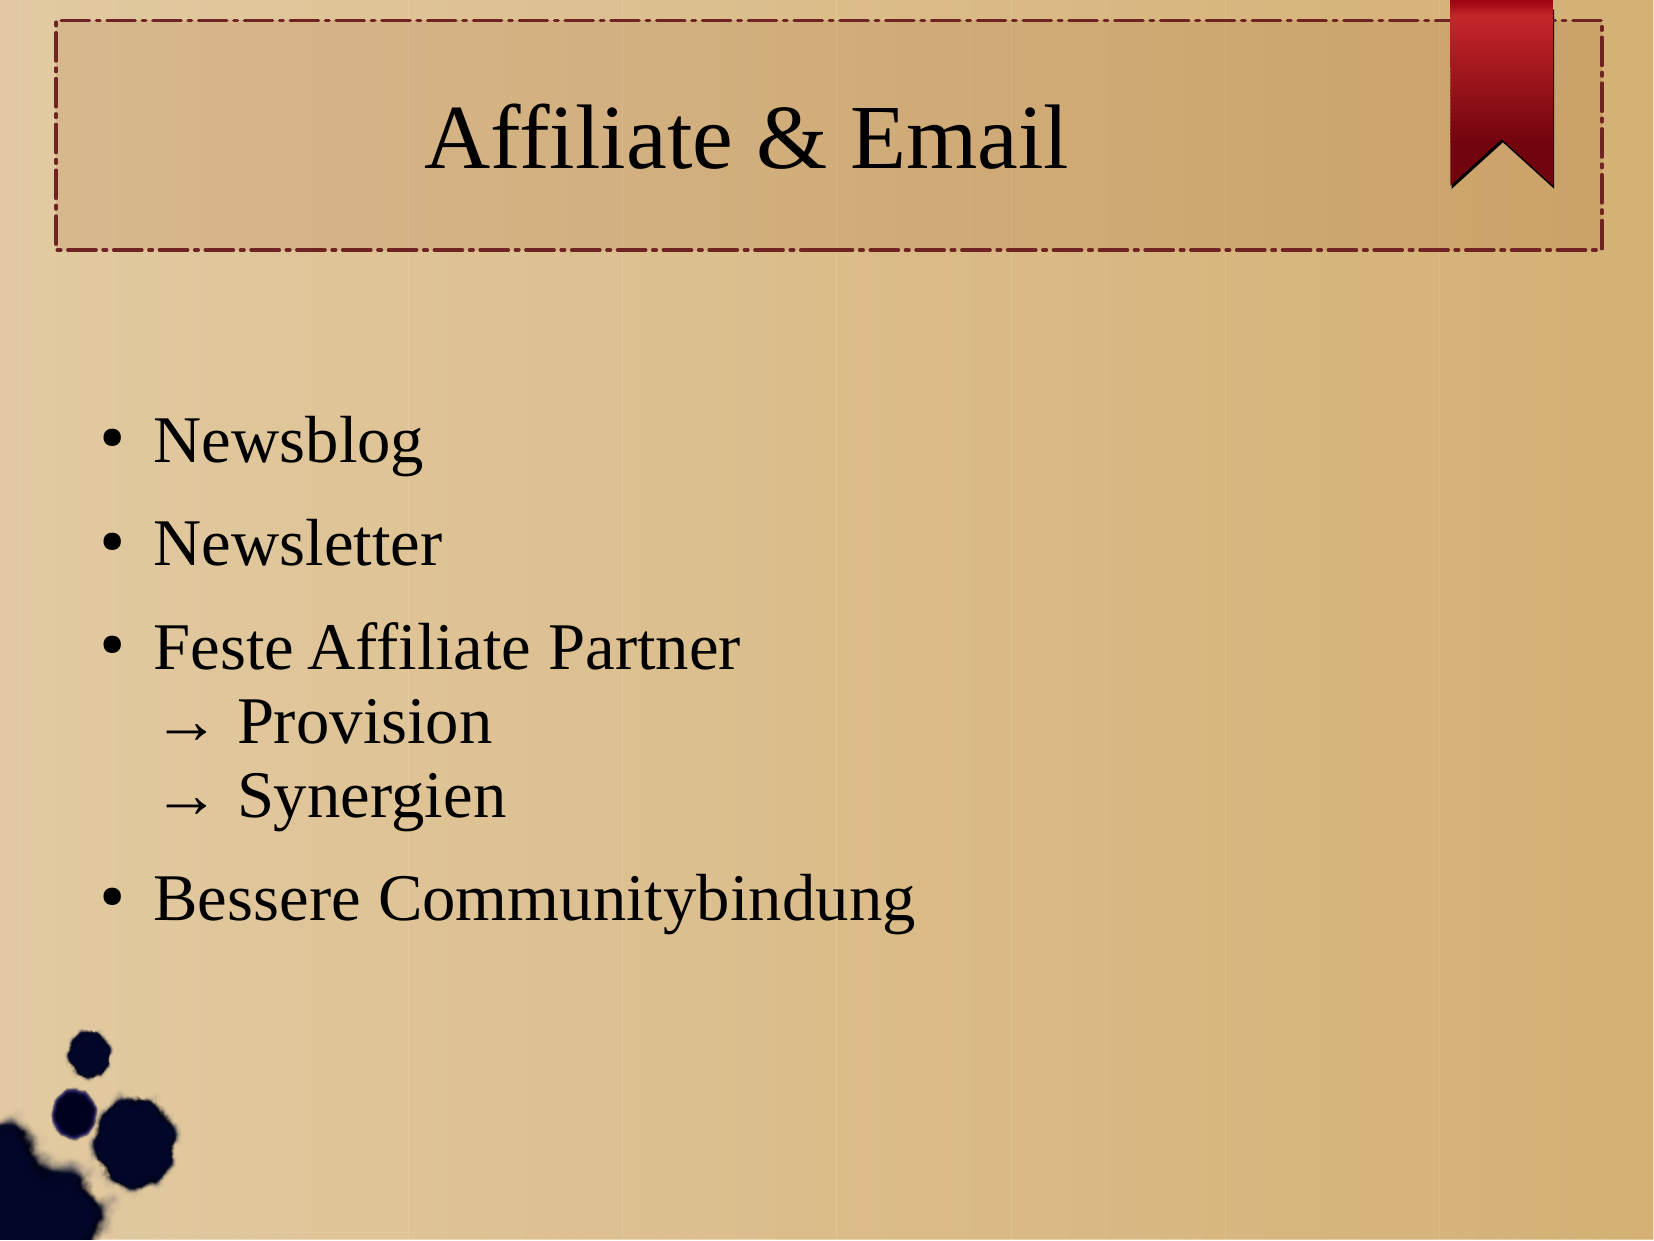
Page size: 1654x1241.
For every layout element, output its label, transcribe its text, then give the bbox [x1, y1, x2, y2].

title Affiliate & Email [82, 47, 1412, 229]
list Newsblog Newsletter Feste Affiliate Partner → Provision → Synergien Bessere Communitybindung [82, 299, 1571, 1019]
